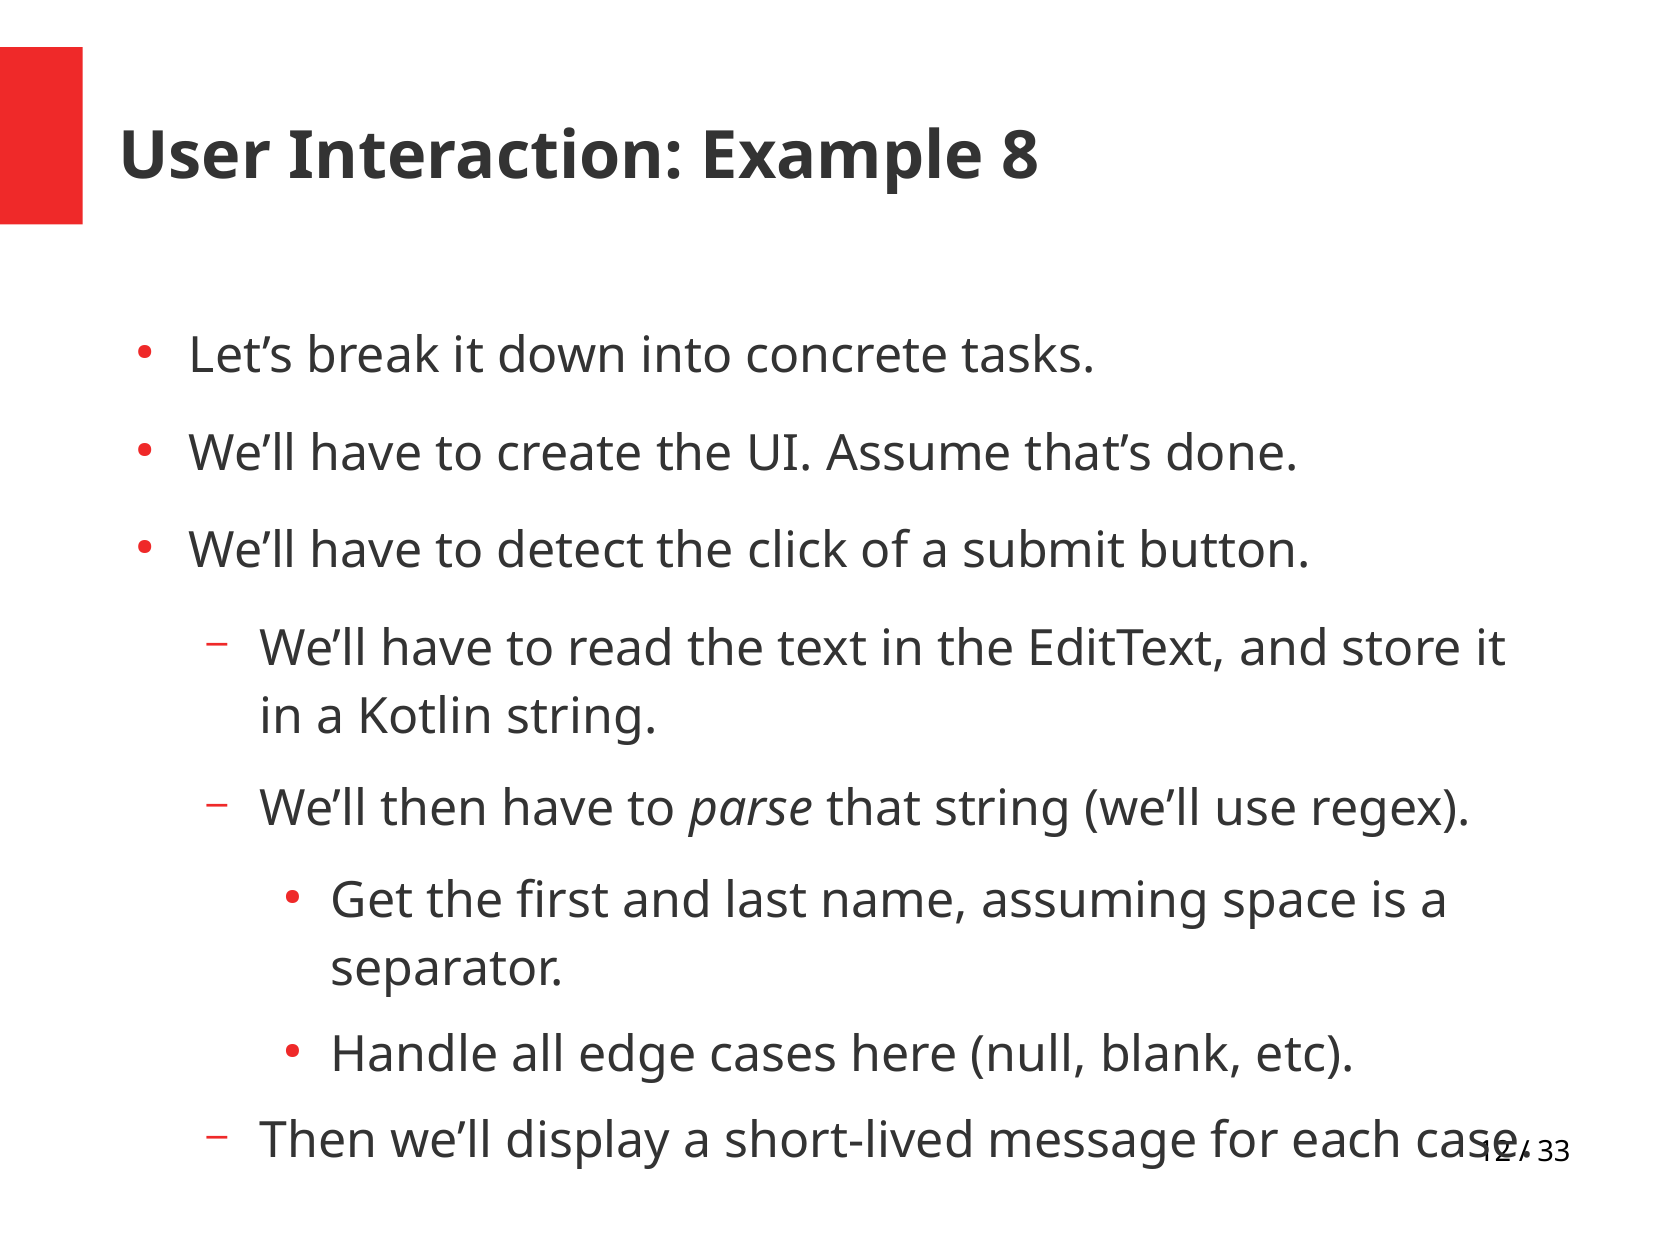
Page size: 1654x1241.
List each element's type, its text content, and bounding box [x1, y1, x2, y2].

list Let’s break it down into concrete tasks. We’ll have to create the UI. Assume that’s done. We’ll have to detect the click of a submit button. We’ll have to read the text in the EditText, and store it in a Kotlin string. We’ll then have to parse that string (we’ll use regex). Get the first and last name, assuming space is a separator. Handle all edge cases here (null, blank, etc). Then we’ll display a short-lived message for each case. [118, 318, 1536, 1039]
title User Interaction: Example 8 [118, 49, 1571, 257]
